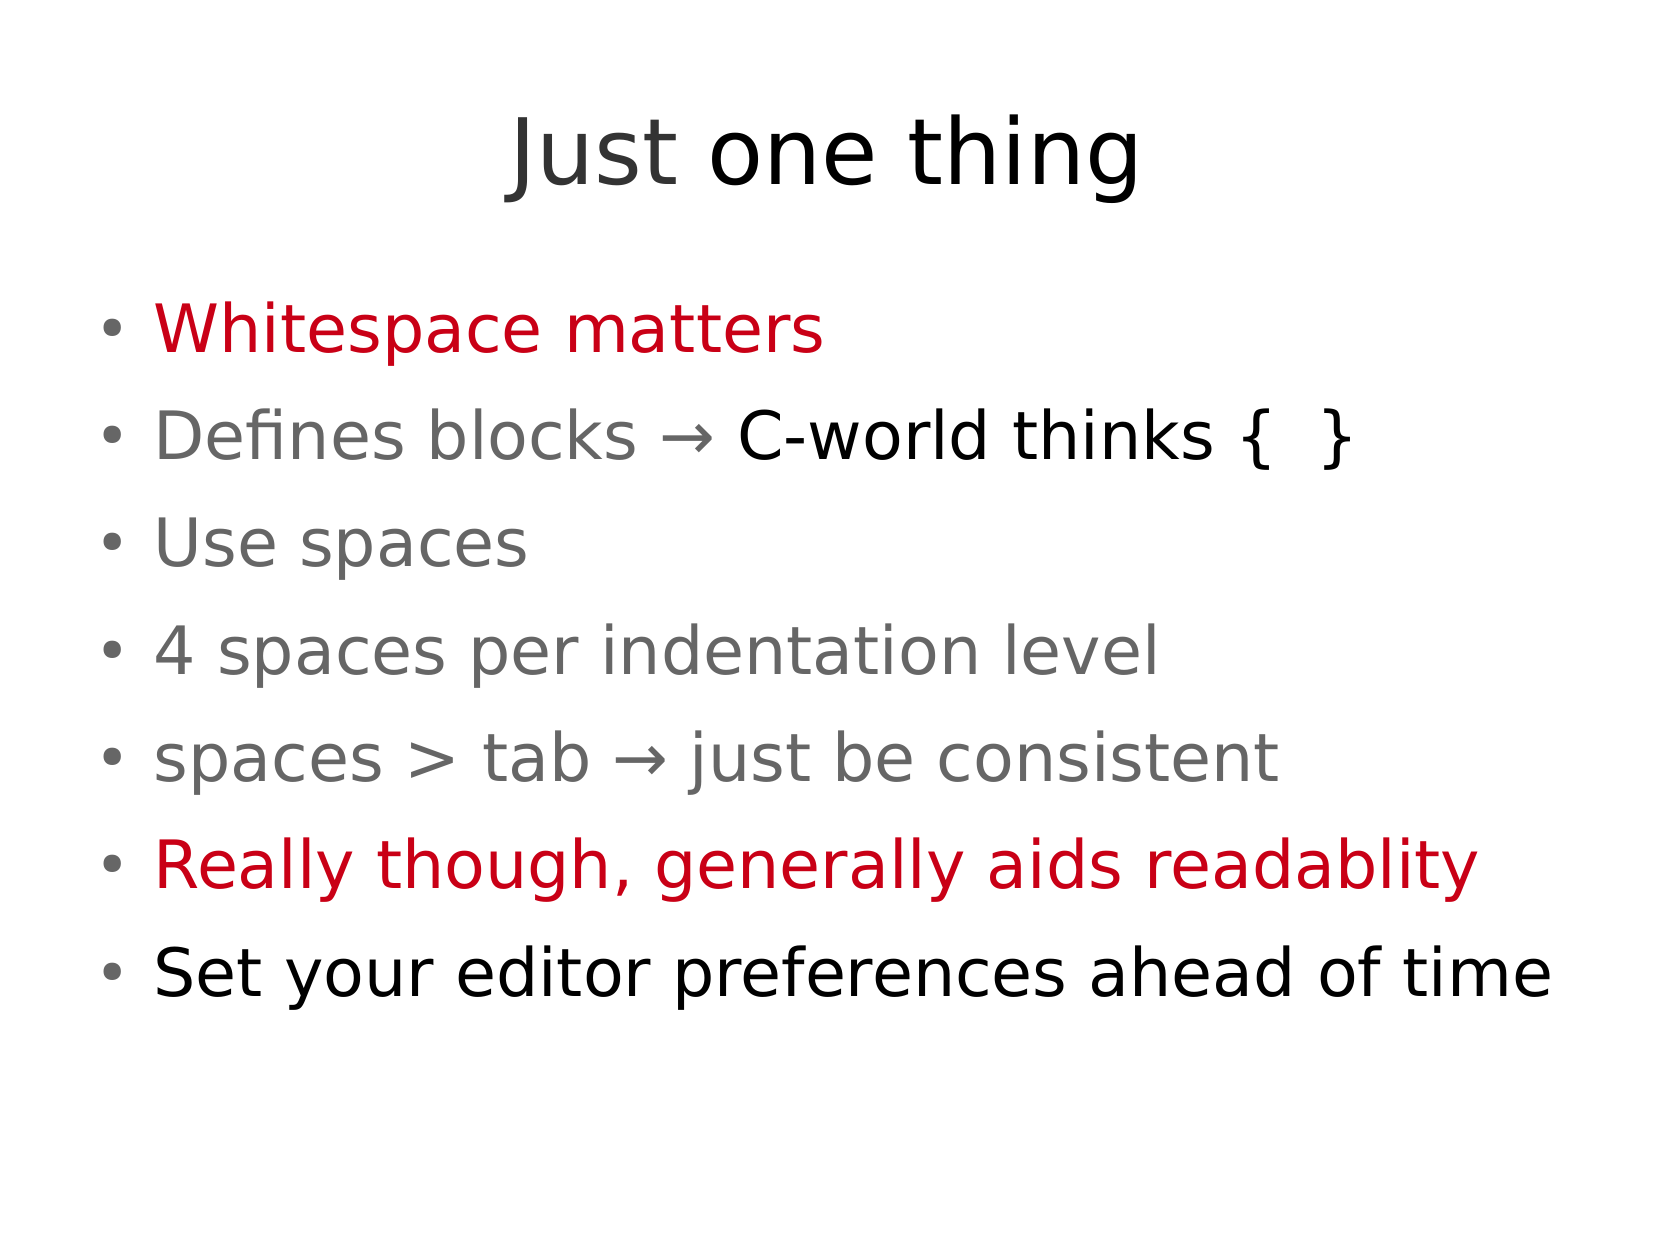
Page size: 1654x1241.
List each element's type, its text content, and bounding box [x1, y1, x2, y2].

list Whitespace matters Defines blocks → C-world thinks { } Use spaces 4 spaces per indentation level spaces > tab → just be consistent Really though, generally aids readablity Set your editor preferences ahead of time [82, 290, 1571, 1109]
title Just one thing [82, 56, 1571, 250]
